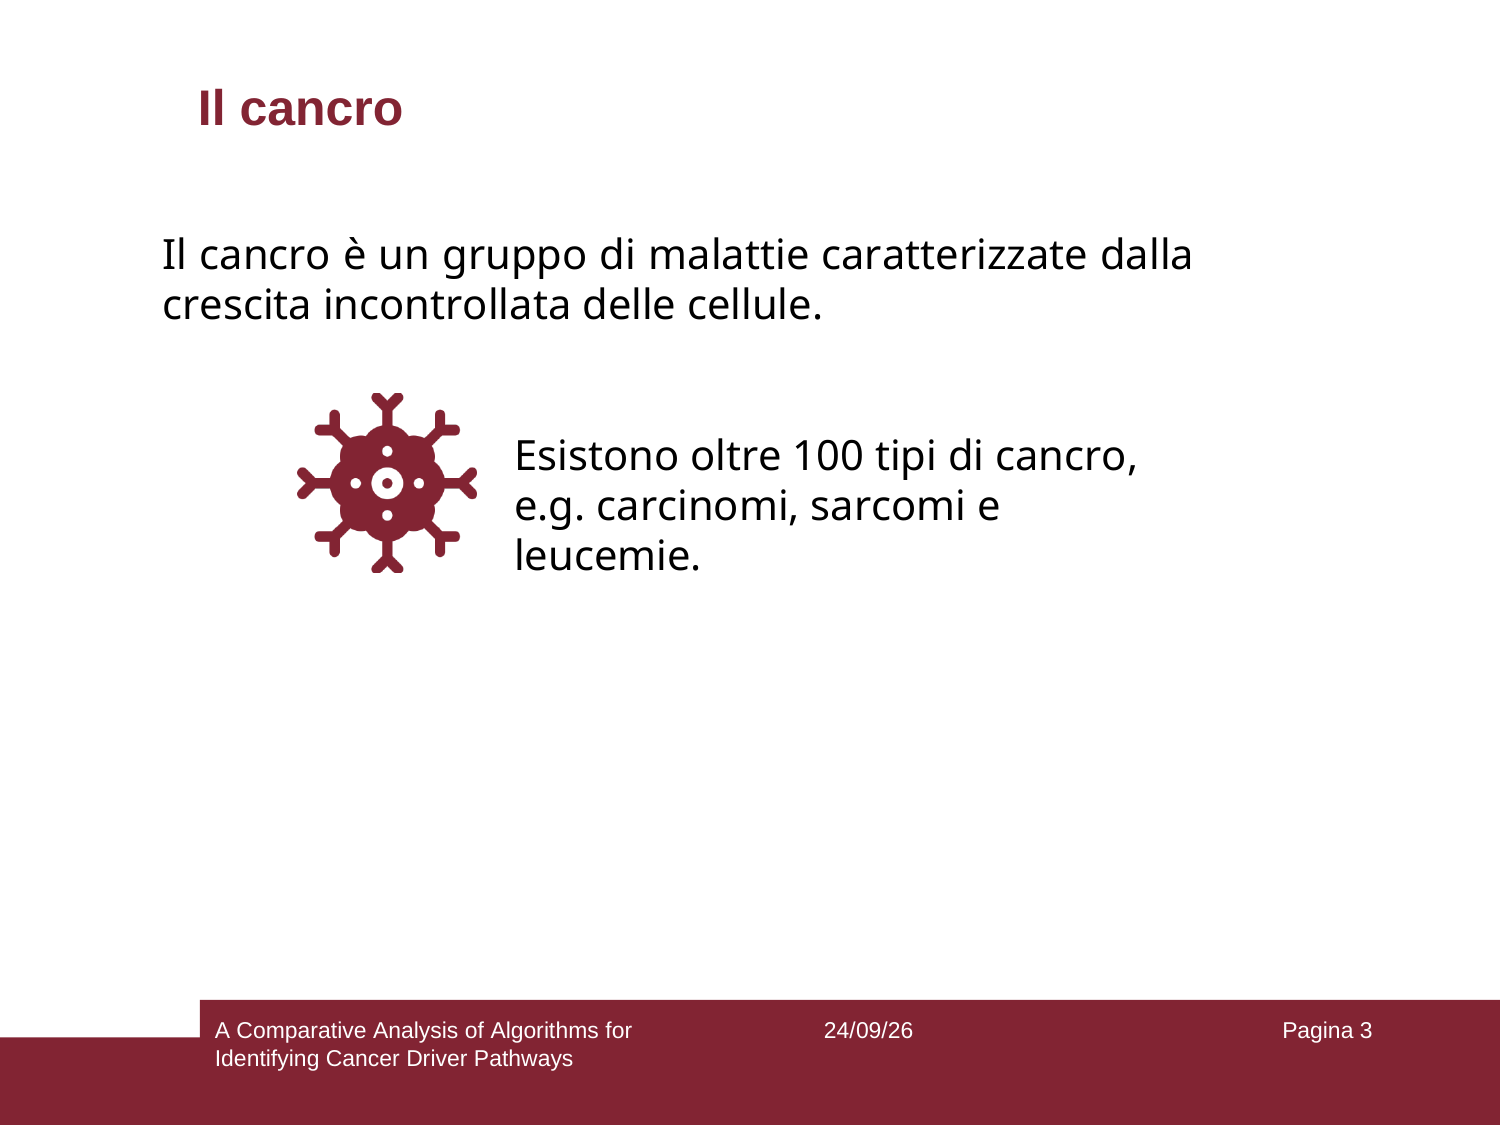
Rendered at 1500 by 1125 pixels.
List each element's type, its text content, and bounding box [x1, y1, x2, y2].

text_box 22/10/24 [712, 1008, 1026, 1084]
text_box Esistono oltre 100 tipi di cancro, e.g. carcinomi, sarcomi e leucemie. [499, 421, 1206, 586]
text_box A Comparative Analysis of Algorithms for Identifying Cancer Driver Pathways [199, 1008, 676, 1084]
picture [297, 393, 477, 573]
text_box Pagina <number> [1074, 1008, 1388, 1084]
text_box Il cancro è un gruppo di malattie caratterizzate dalla crescita incontrollata delle cellule. [147, 220, 1359, 336]
title Il cancro [183, 67, 1400, 150]
